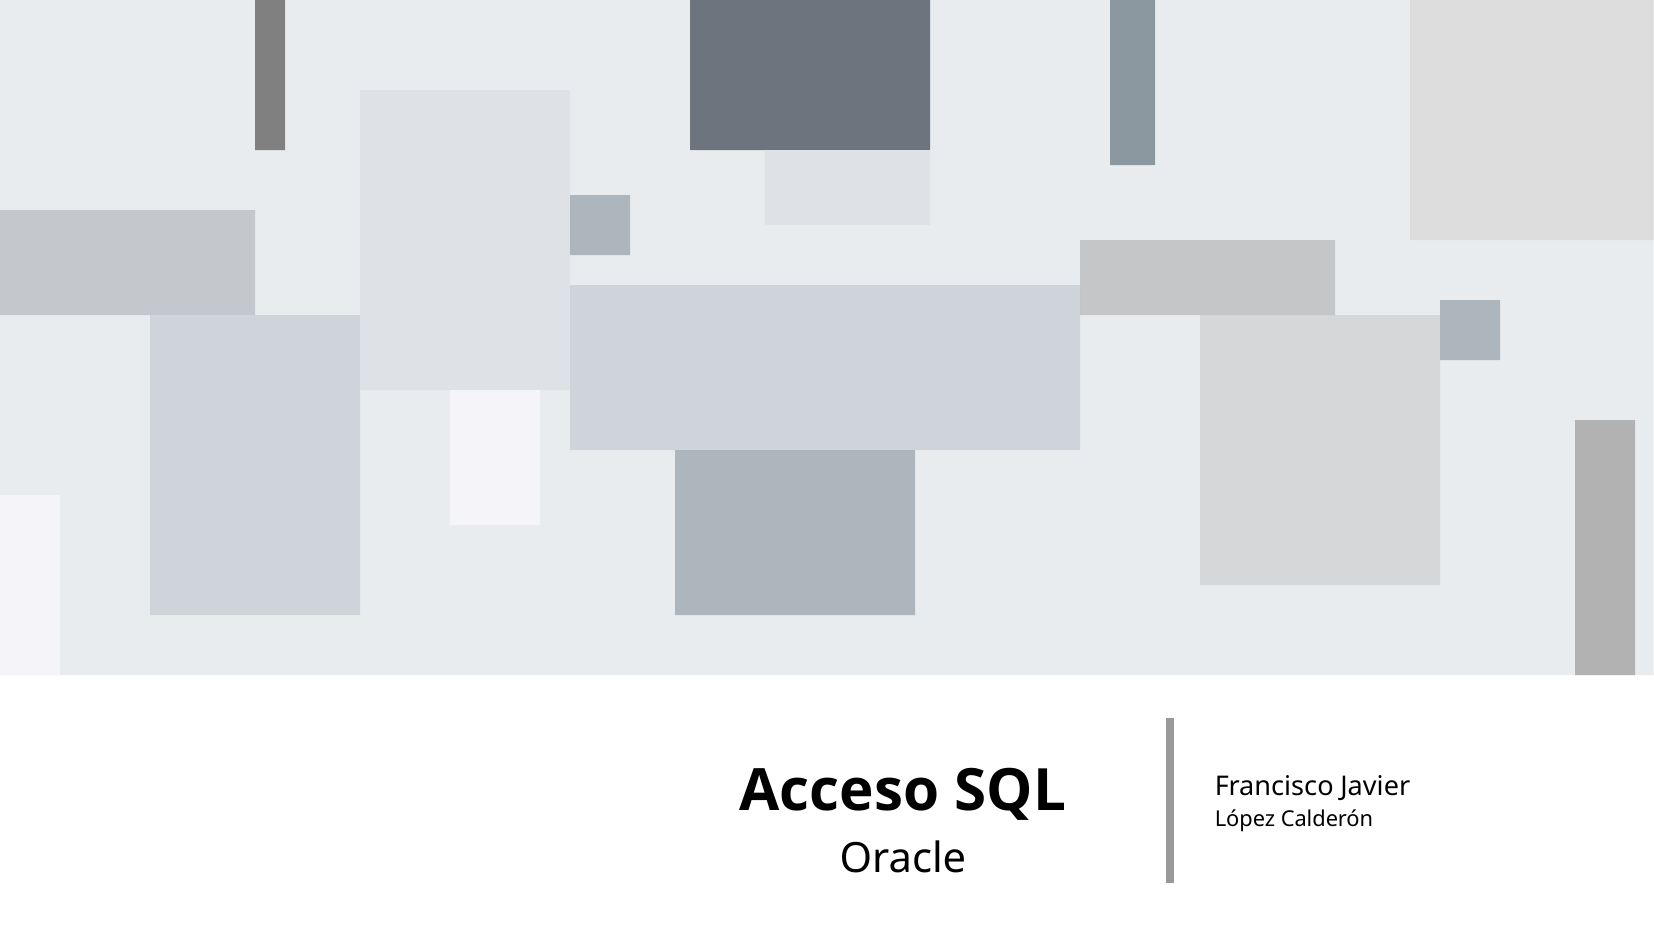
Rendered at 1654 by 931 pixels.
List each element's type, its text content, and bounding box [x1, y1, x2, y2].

text_box Acceso SQL Oracle [675, 740, 1131, 892]
text_box Francisco Javier López Calderón [1200, 759, 1591, 841]
